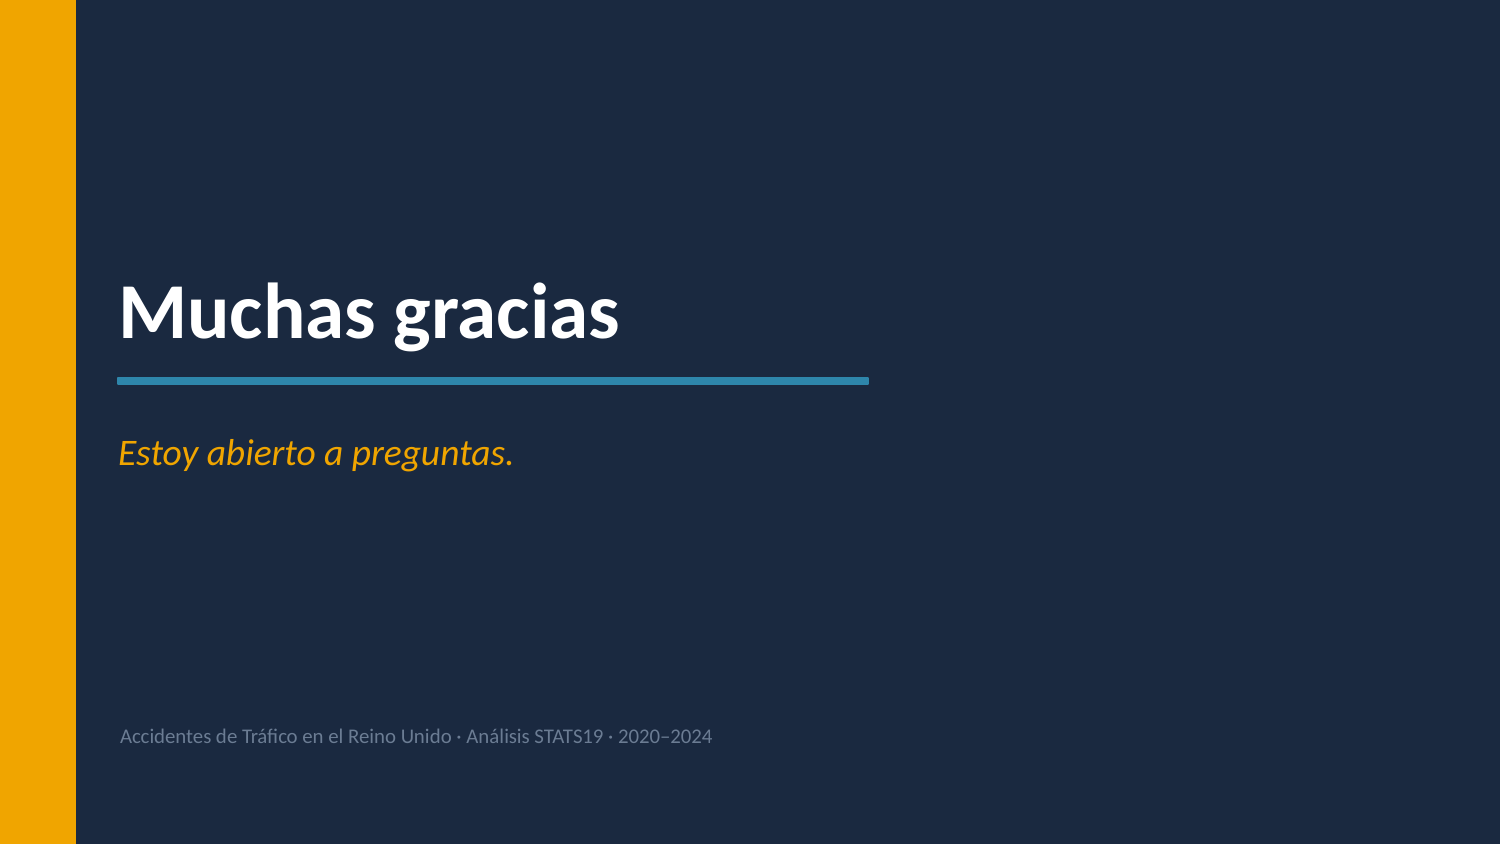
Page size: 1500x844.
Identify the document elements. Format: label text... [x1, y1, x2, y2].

text_box Muchas gracias [118, 229, 1393, 384]
text_box [0, 0, 75, 844]
text_box Accidentes de Tráfico en el Reino Unido · Análisis STATS19 · 2020–2024 [119, 704, 1395, 765]
text_box [118, 377, 868, 384]
text_box Estoy abierto a preguntas. [118, 413, 1393, 489]
